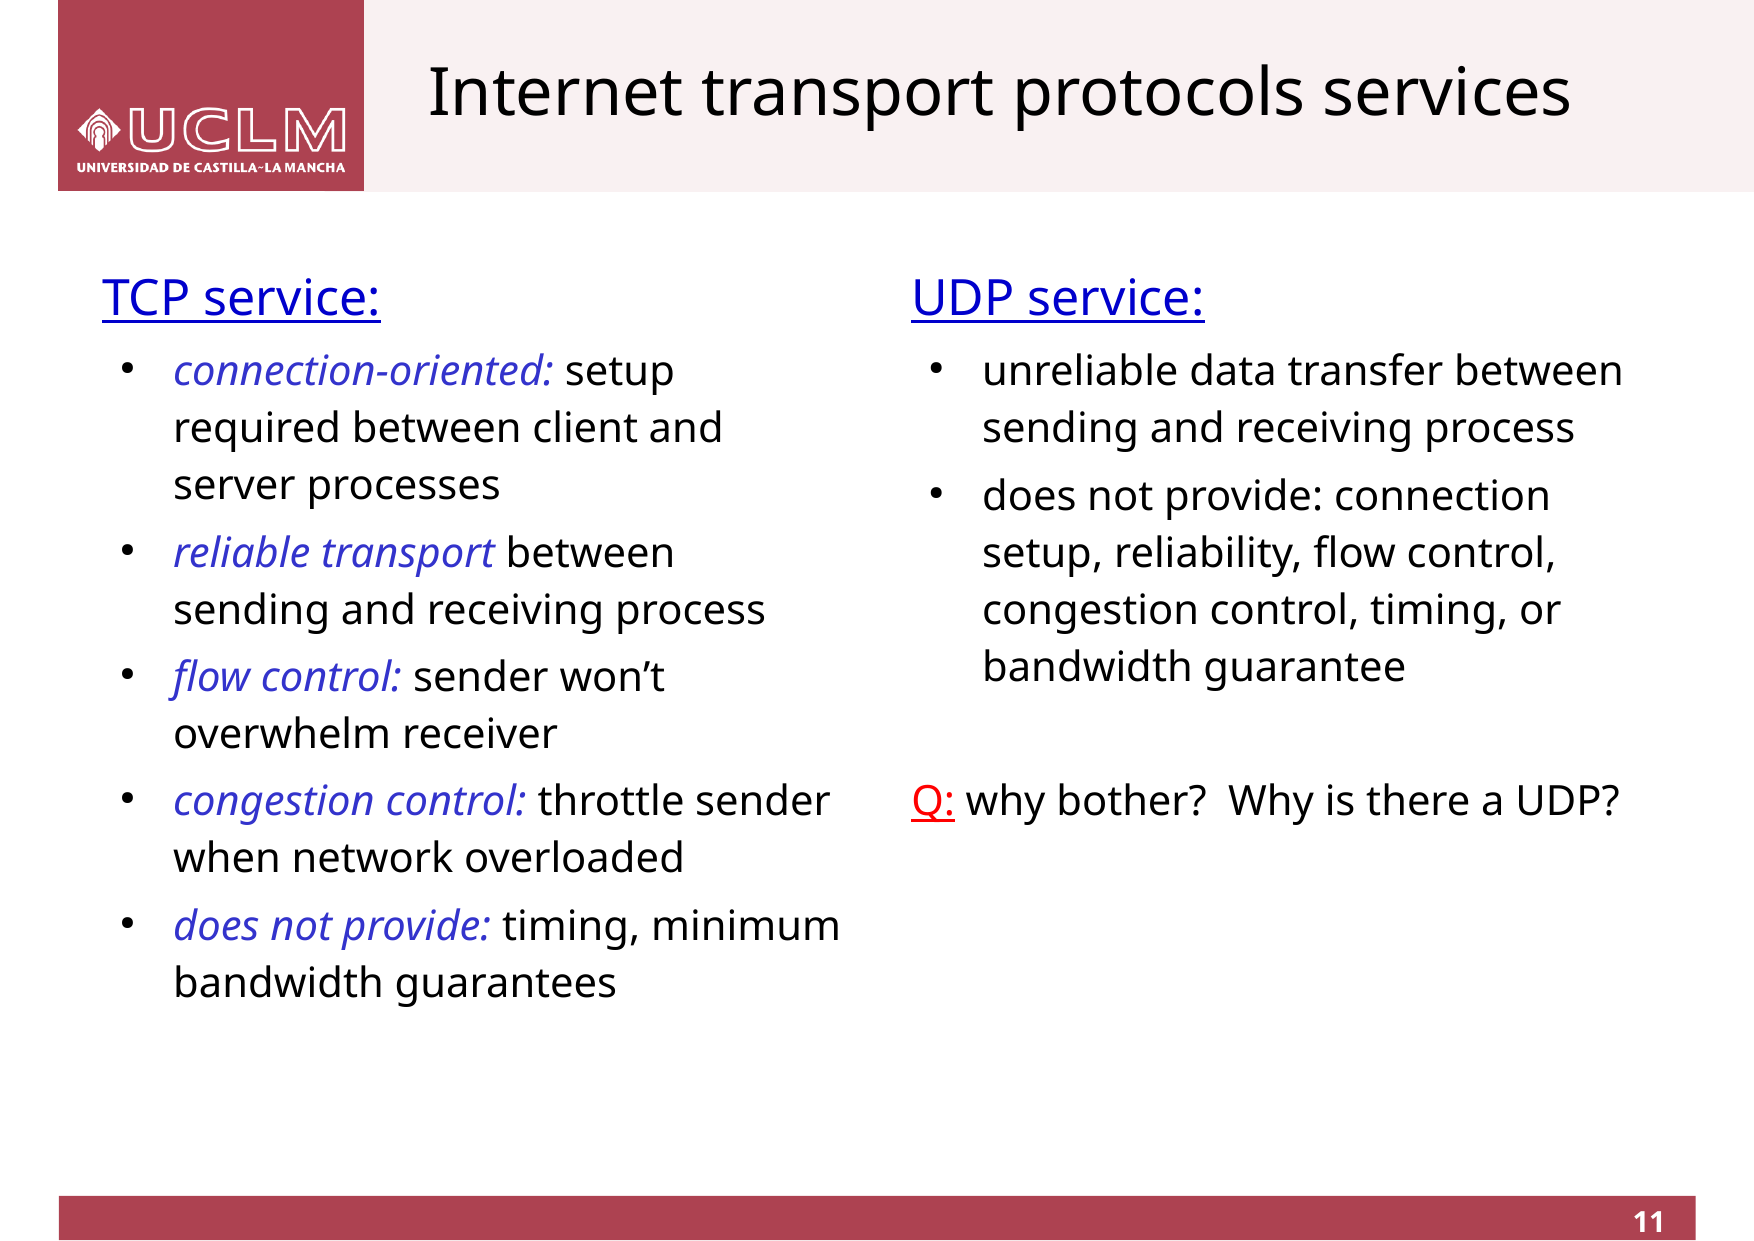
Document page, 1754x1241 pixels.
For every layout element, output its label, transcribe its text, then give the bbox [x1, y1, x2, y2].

list TCP service: connection-oriented: setup required between client and server processes reliable transport between sending and receiving process flow control: sender won’t overwhelm receiver congestion control: throttle sender when network overloaded does not provide: timing, minimum bandwidth guarantees [87, 254, 858, 1074]
title Internet transport protocols services [413, 0, 1667, 198]
picture [58, 0, 364, 191]
list UDP service: unreliable data transfer between sending and receiving process does not provide: connection setup, reliability, flow control, congestion control, timing, or bandwidth guarantee Q: why bother? Why is there a UDP? [896, 254, 1667, 1074]
